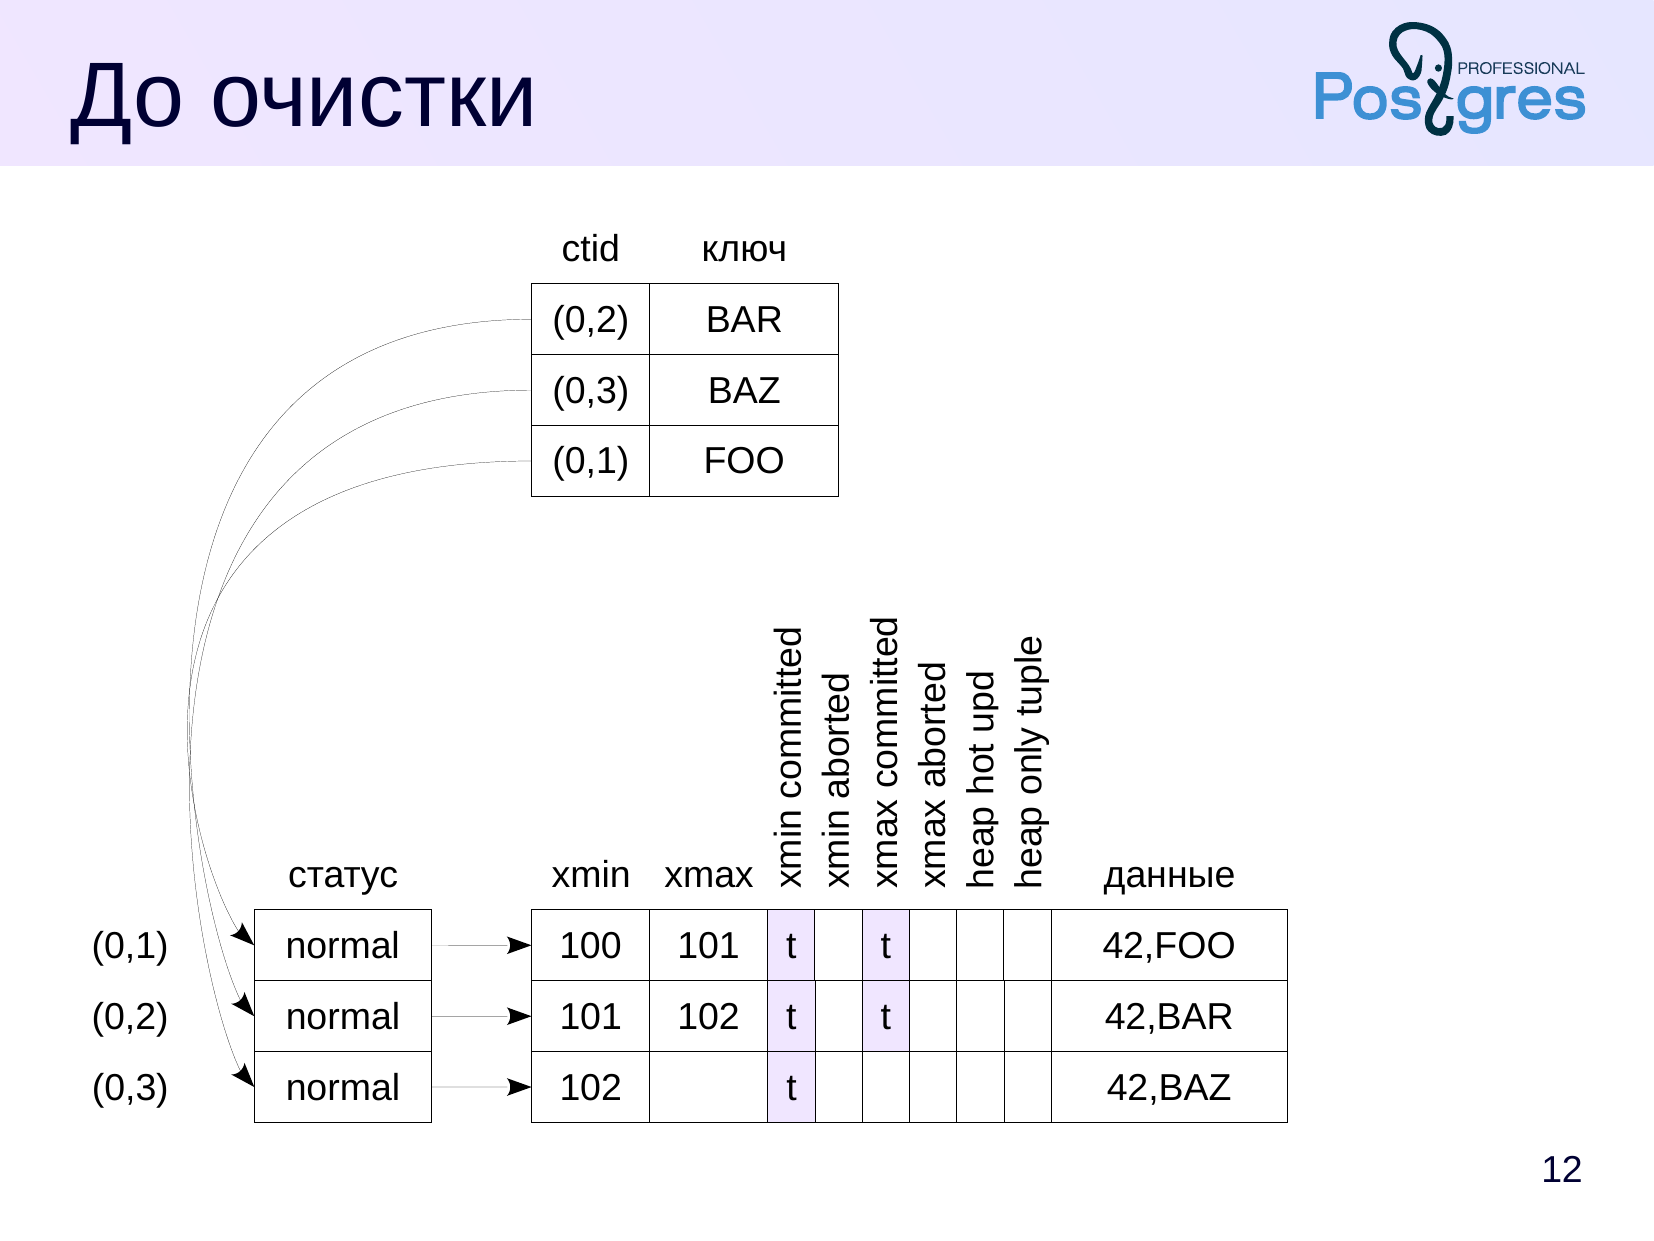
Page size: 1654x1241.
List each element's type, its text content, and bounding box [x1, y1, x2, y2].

text_box статус [254, 839, 432, 909]
text_box BAZ [649, 354, 839, 425]
text_box xmax aborted [902, 590, 951, 904]
text_box 42,BAZ [1052, 1051, 1288, 1123]
text_box (0,3) [71, 1051, 190, 1123]
text_box 42,BAR [1052, 980, 1288, 1051]
text_box (0,1) [531, 425, 649, 497]
text_box heap hot upd [951, 590, 998, 904]
title До очистки [70, 43, 1241, 147]
text_box xmin committed [762, 590, 812, 904]
text_box BAR [649, 283, 839, 354]
text_box (0,2) [71, 980, 190, 1051]
text_box 102 [649, 980, 768, 1051]
text_box 101 [649, 909, 768, 980]
text_box (0,2) [531, 283, 649, 354]
text_box 102 [531, 1051, 649, 1123]
text_box xmin [532, 838, 650, 909]
text_box t [768, 909, 814, 980]
text_box FOO [649, 425, 839, 497]
text_box [649, 1051, 768, 1123]
text_box t [863, 980, 909, 1051]
text_box 101 [531, 980, 649, 1051]
text_box ключ [649, 212, 839, 283]
text_box t [863, 909, 909, 980]
text_box normal [254, 909, 432, 980]
text_box xmin aborted [812, 590, 855, 904]
text_box normal [254, 980, 432, 1051]
text_box [814, 909, 1052, 1123]
text_box heap only tuple [998, 590, 1059, 904]
text_box 42,FOO [1052, 909, 1288, 980]
text_box (0,3) [531, 354, 649, 425]
text_box t [768, 1051, 815, 1123]
text_box ctid [531, 212, 649, 283]
text_box xmax [650, 838, 769, 909]
text_box 100 [531, 909, 649, 980]
text_box xmax committed [855, 590, 902, 904]
text_box normal [254, 1051, 432, 1123]
text_box данные [1051, 838, 1288, 909]
text_box (0,1) [71, 909, 190, 980]
text_box t [768, 980, 815, 1051]
